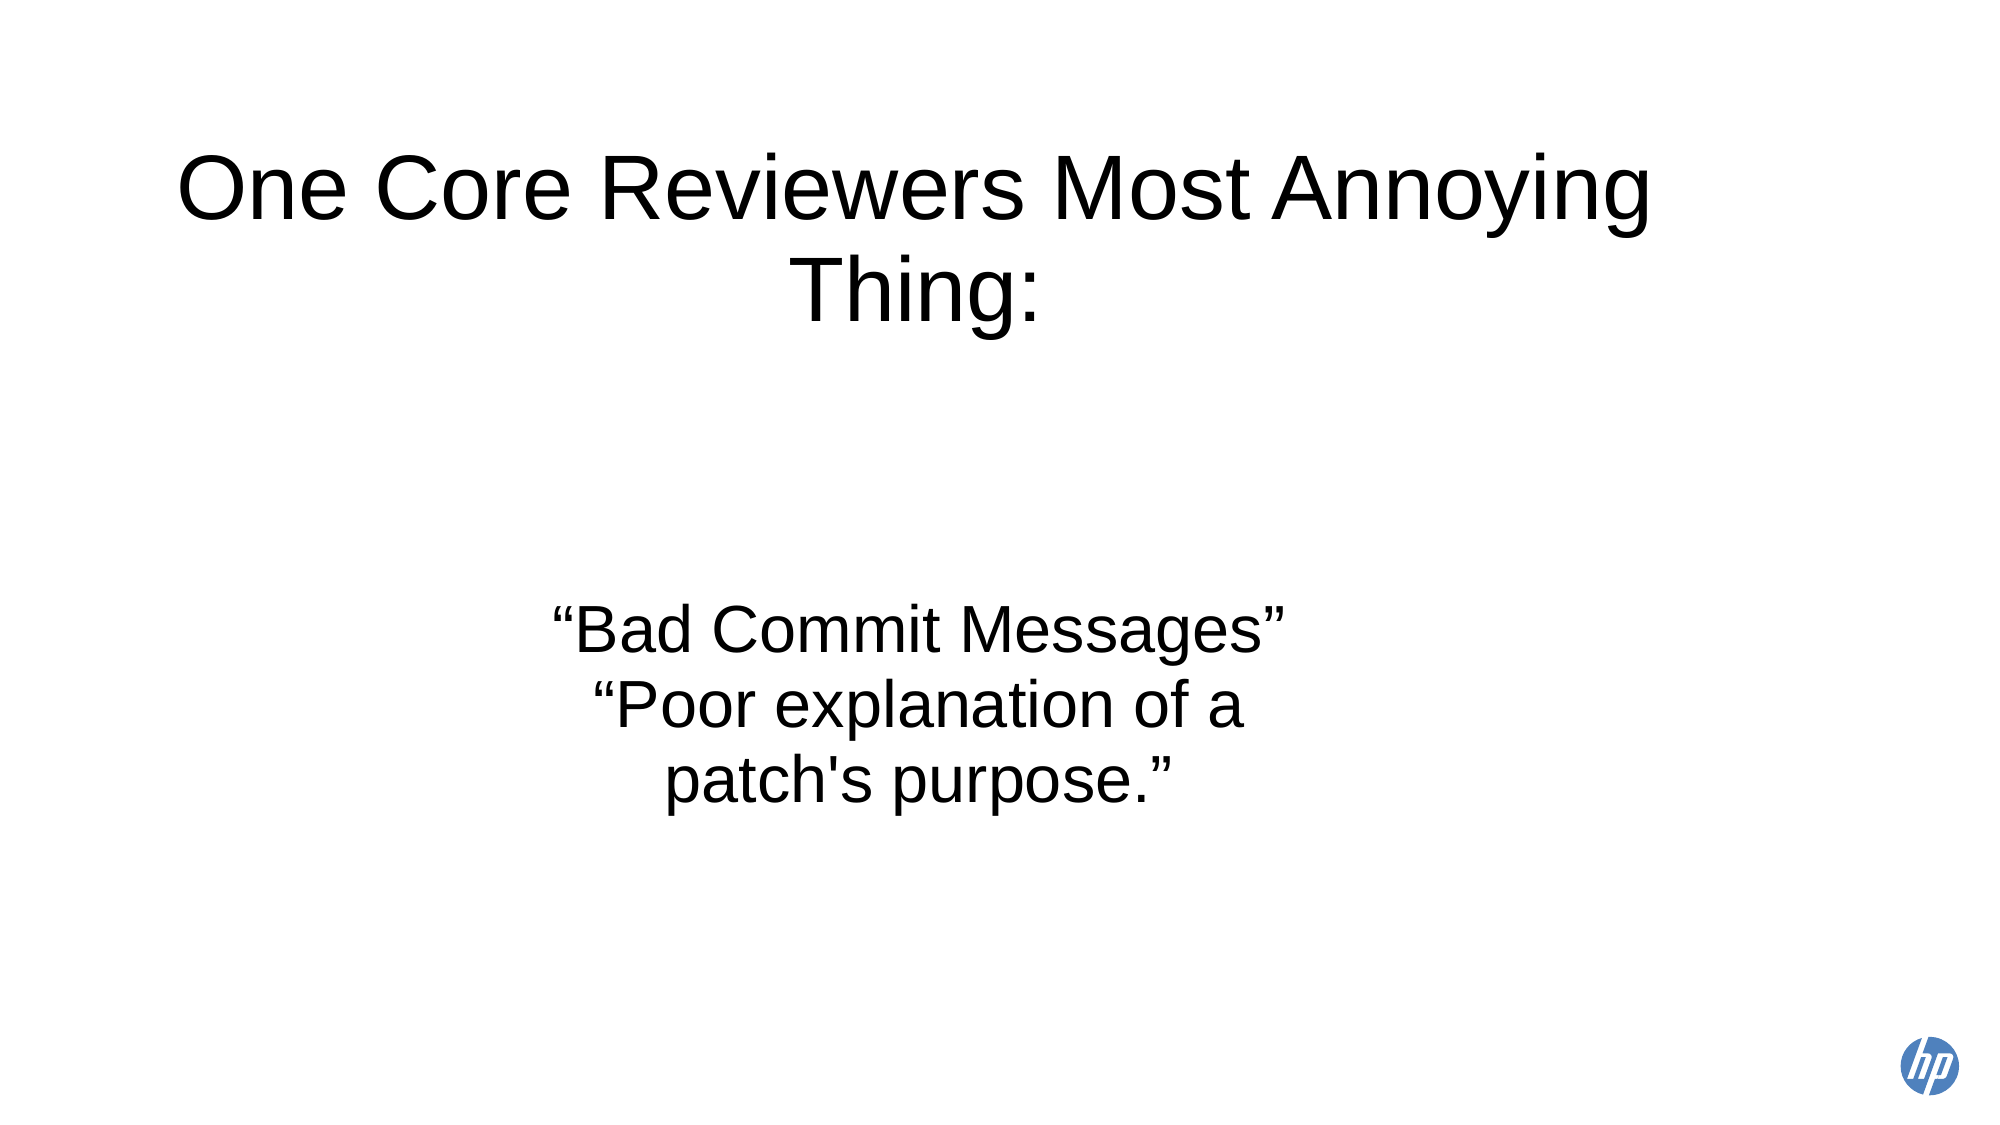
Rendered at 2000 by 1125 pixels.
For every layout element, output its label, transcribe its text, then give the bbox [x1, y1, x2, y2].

subtitle “Bad Commit Messages” “Poor explanation of a patch's purpose.” [480, 377, 1359, 1031]
title One Core Reviewers Most Annoying Thing: [165, 111, 1666, 367]
